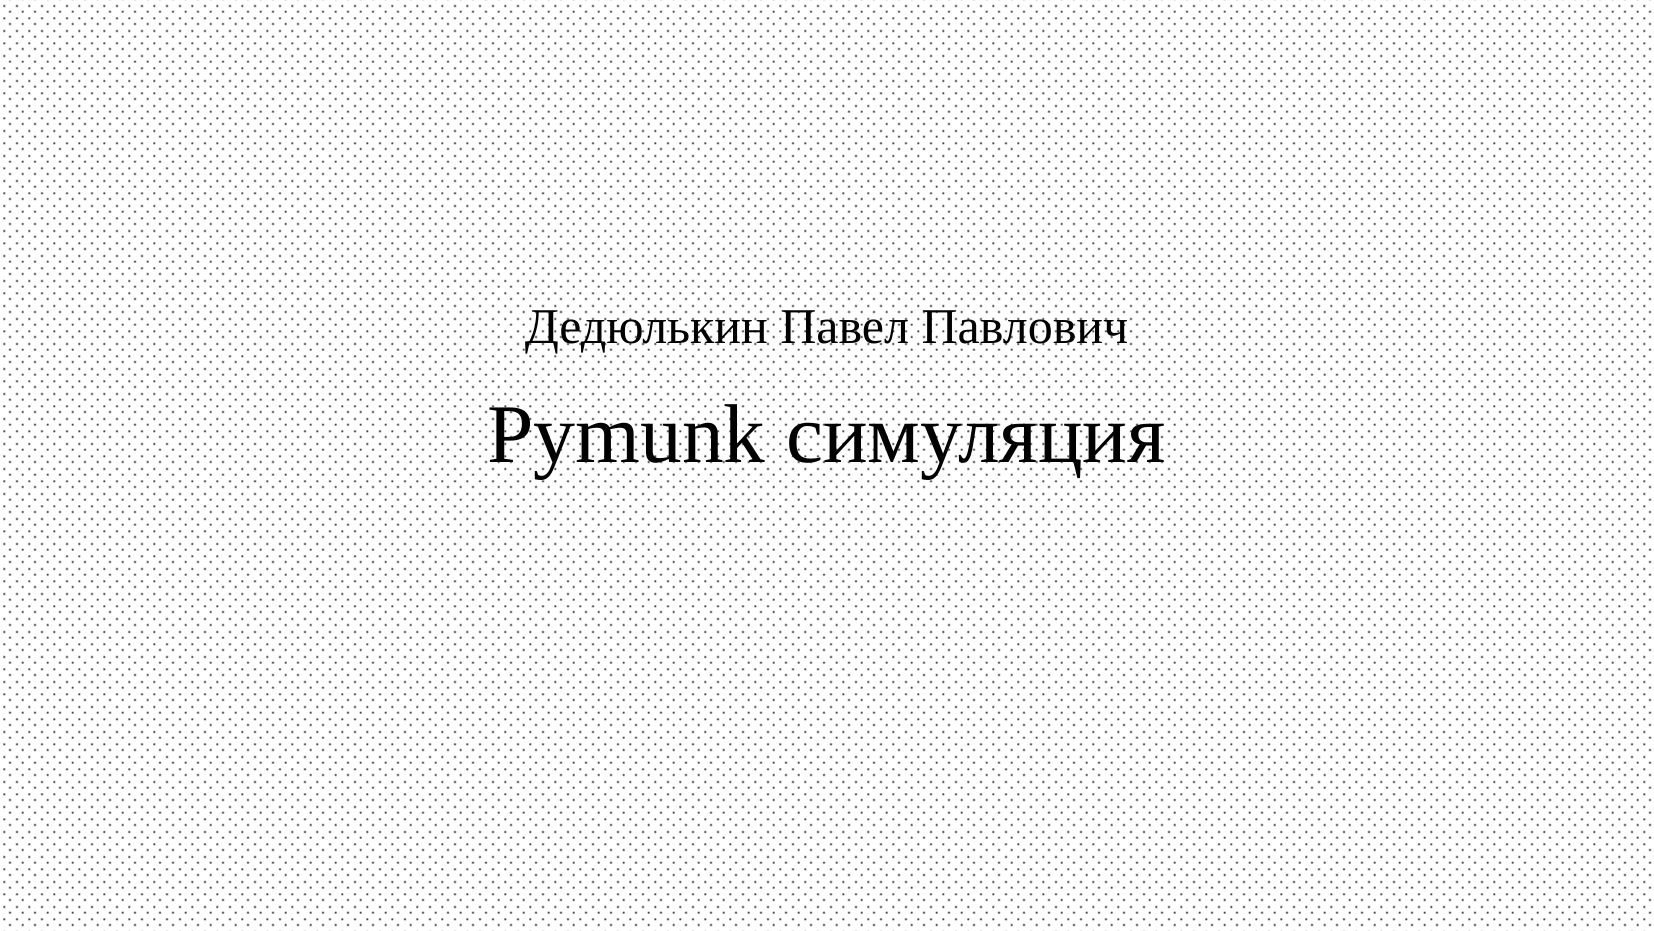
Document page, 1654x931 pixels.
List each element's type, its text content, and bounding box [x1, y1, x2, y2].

title Дедюлькин Павел Павлович Pymunk симуляция [82, 206, 1571, 574]
picture [0, 0, 1654, 931]
